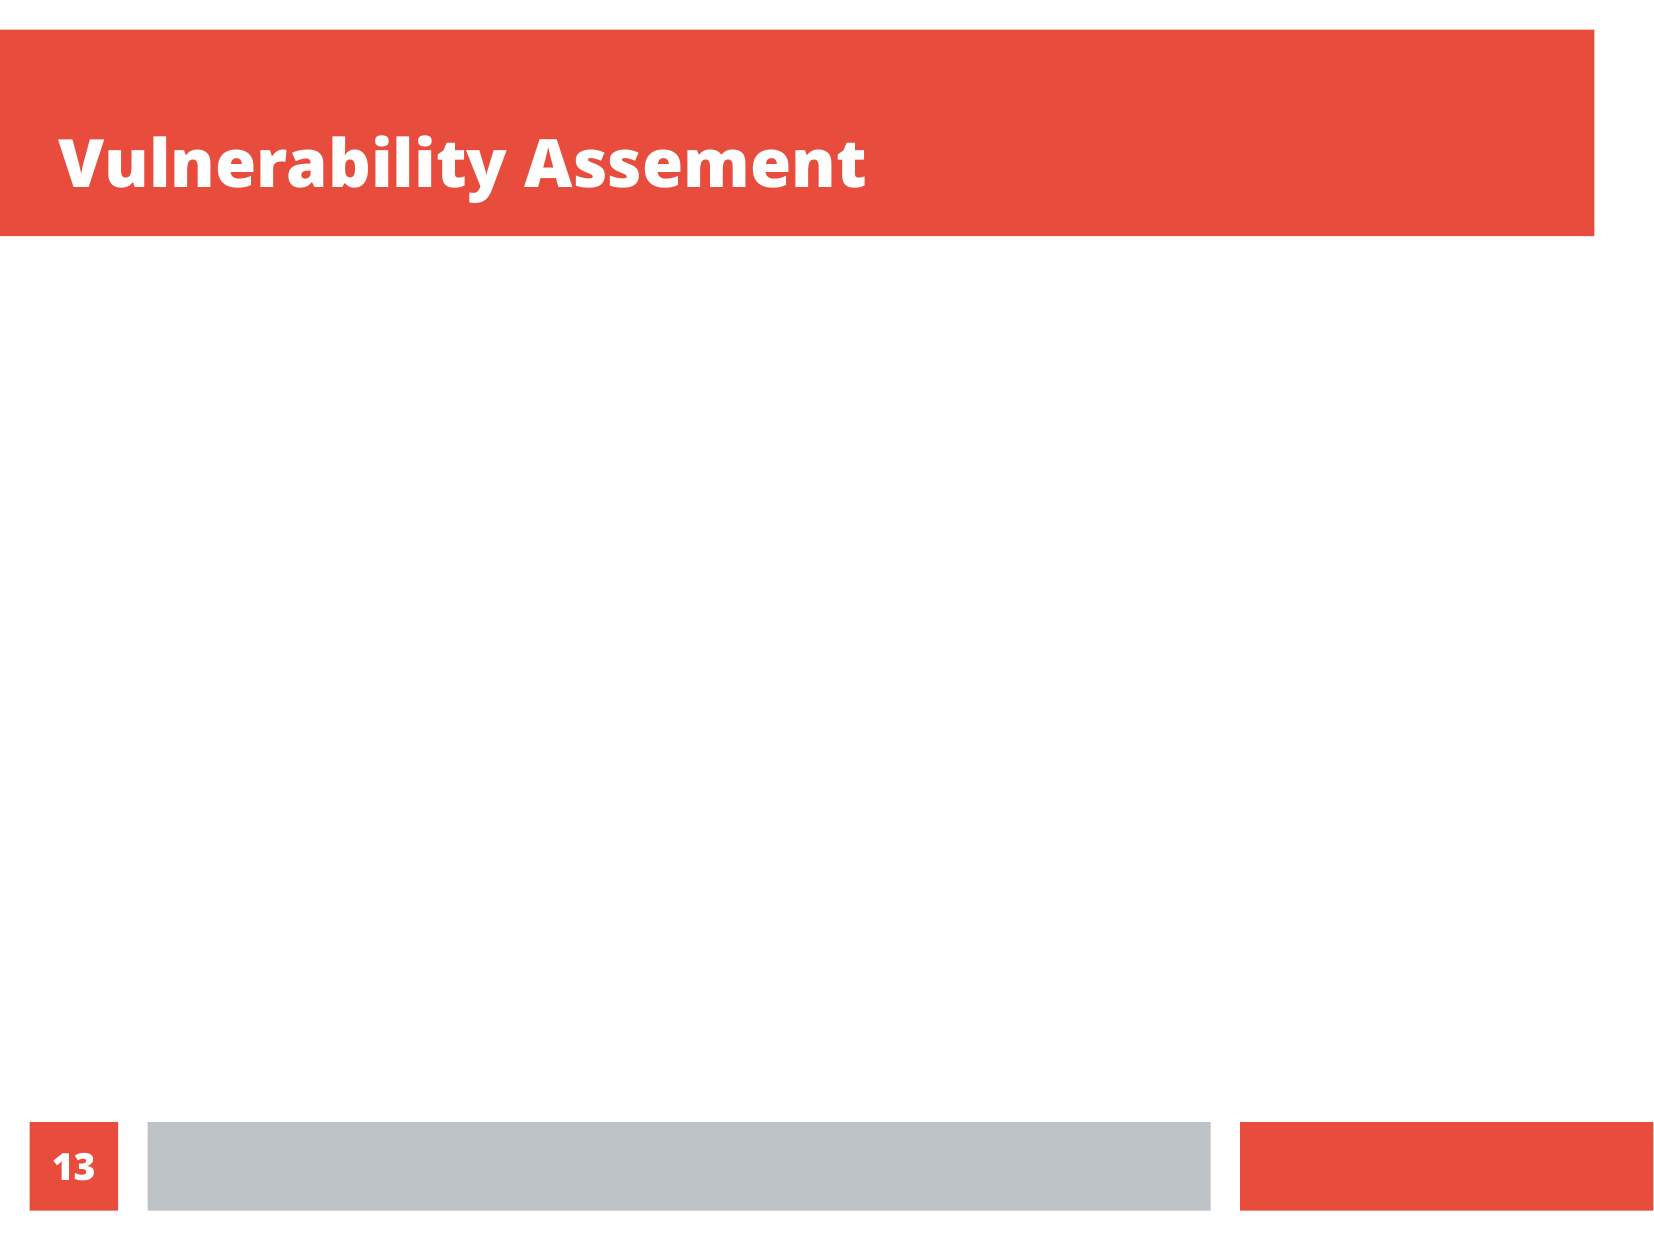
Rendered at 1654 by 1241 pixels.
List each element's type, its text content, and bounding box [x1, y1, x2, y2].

title Vulnerability Assement [59, 59, 1595, 207]
